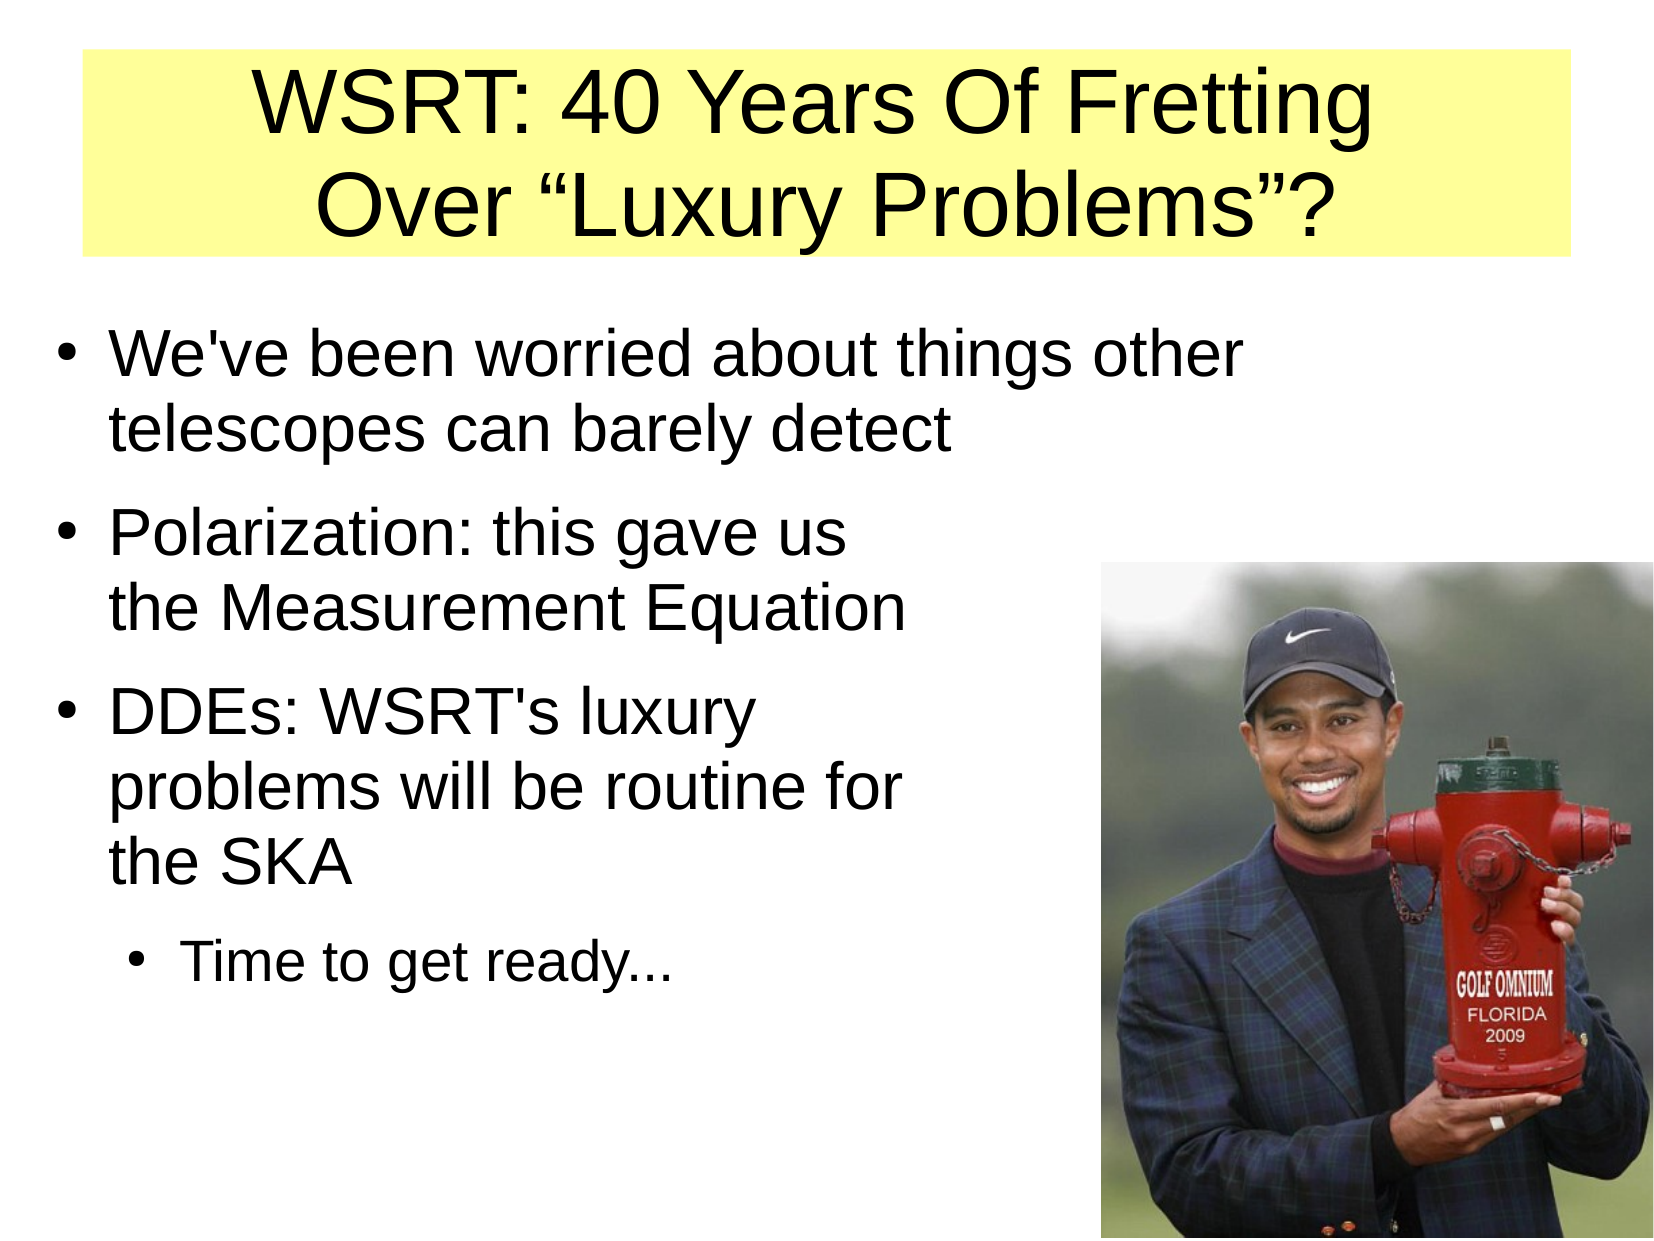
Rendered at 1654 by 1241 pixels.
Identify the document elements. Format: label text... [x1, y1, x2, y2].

title WSRT: 40 Years Of Fretting Over “Luxury Problems”? [82, 49, 1571, 257]
picture [1101, 562, 1654, 1238]
list We've been worried about things other telescopes can barely detect Polarization: this gave us the Measurement Equation DDEs: WSRT's luxury problems will be routine for the SKA Time to get ready... [37, 316, 1526, 1088]
